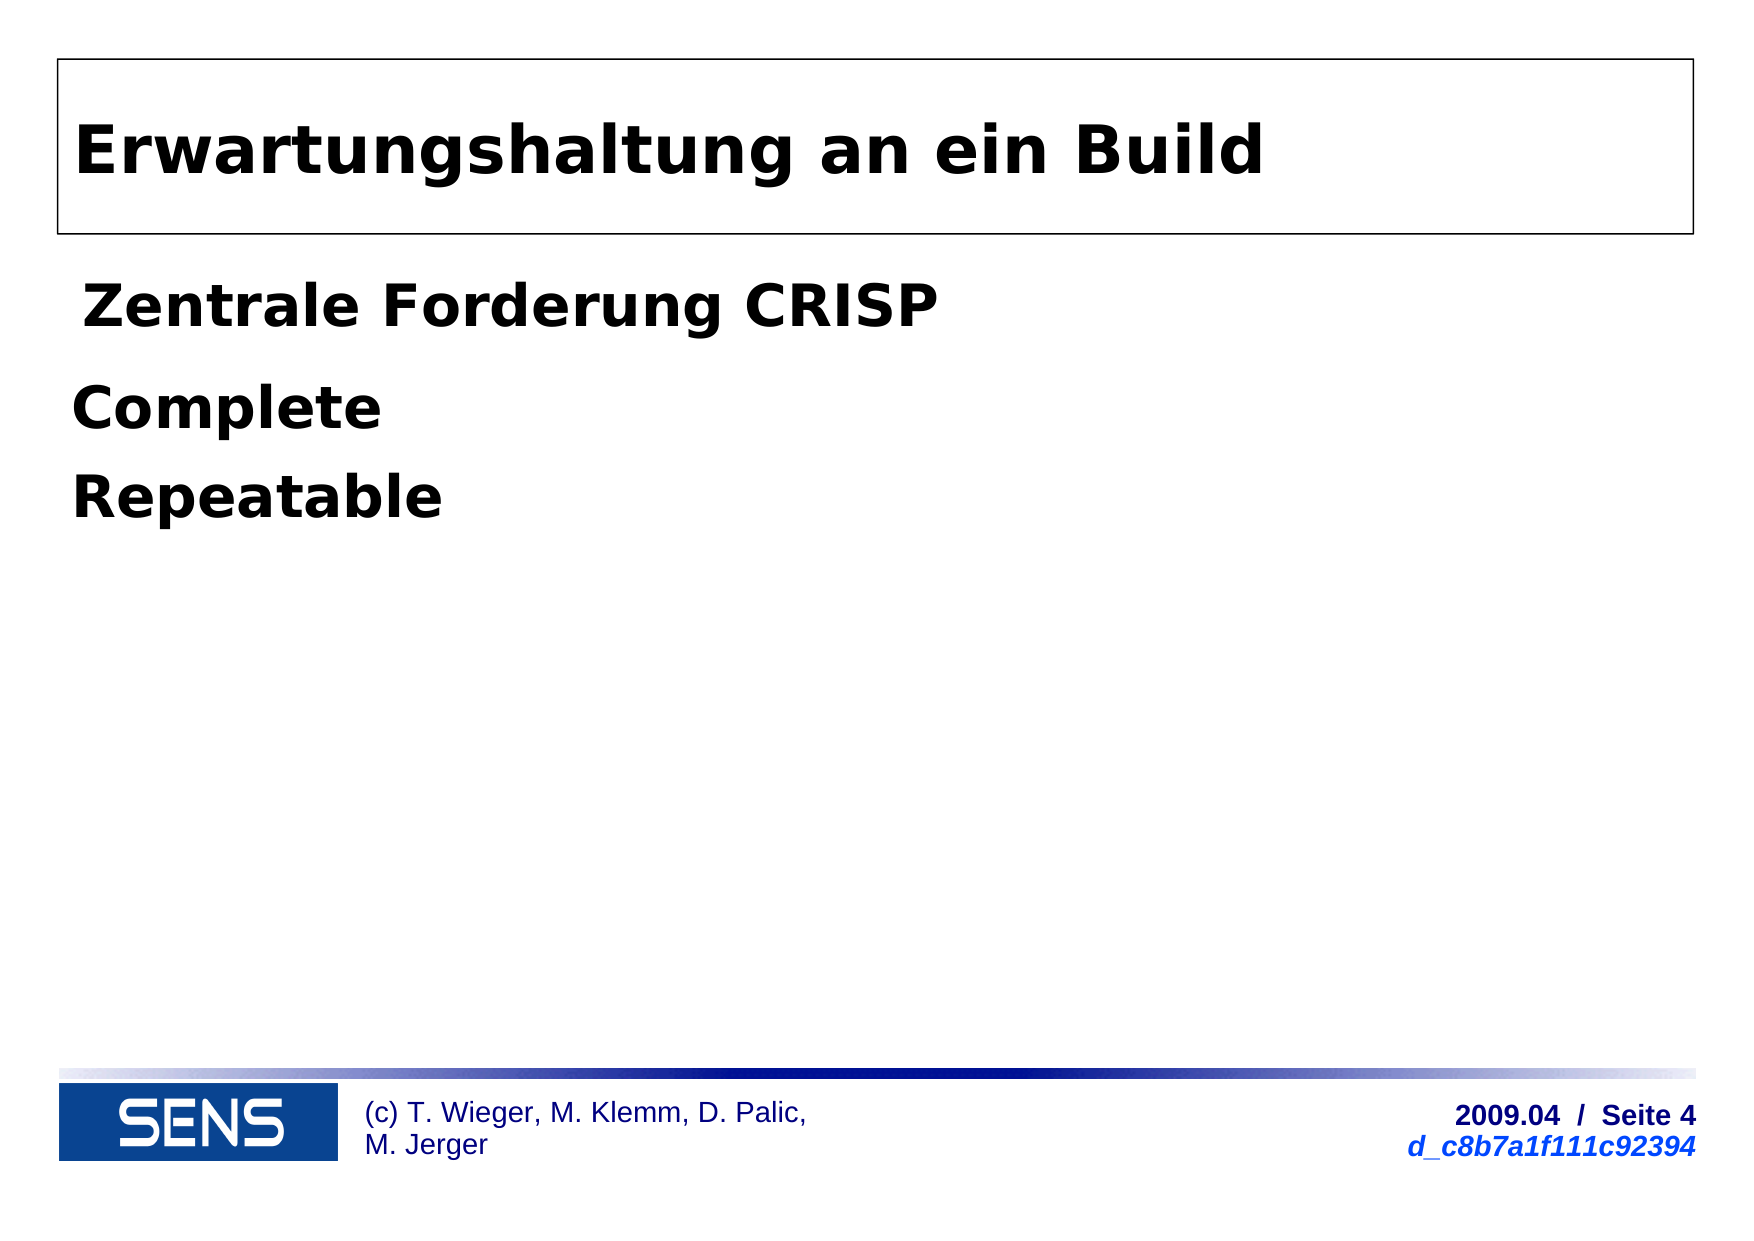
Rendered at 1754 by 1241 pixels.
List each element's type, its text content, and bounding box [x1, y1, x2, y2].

picture [59, 1068, 1696, 1079]
picture [59, 1083, 338, 1161]
list Zentrale Forderung CRISP Complete Repeatable [71, 272, 1693, 1038]
title Erwartungshaltung an ein Build [73, 61, 1693, 241]
